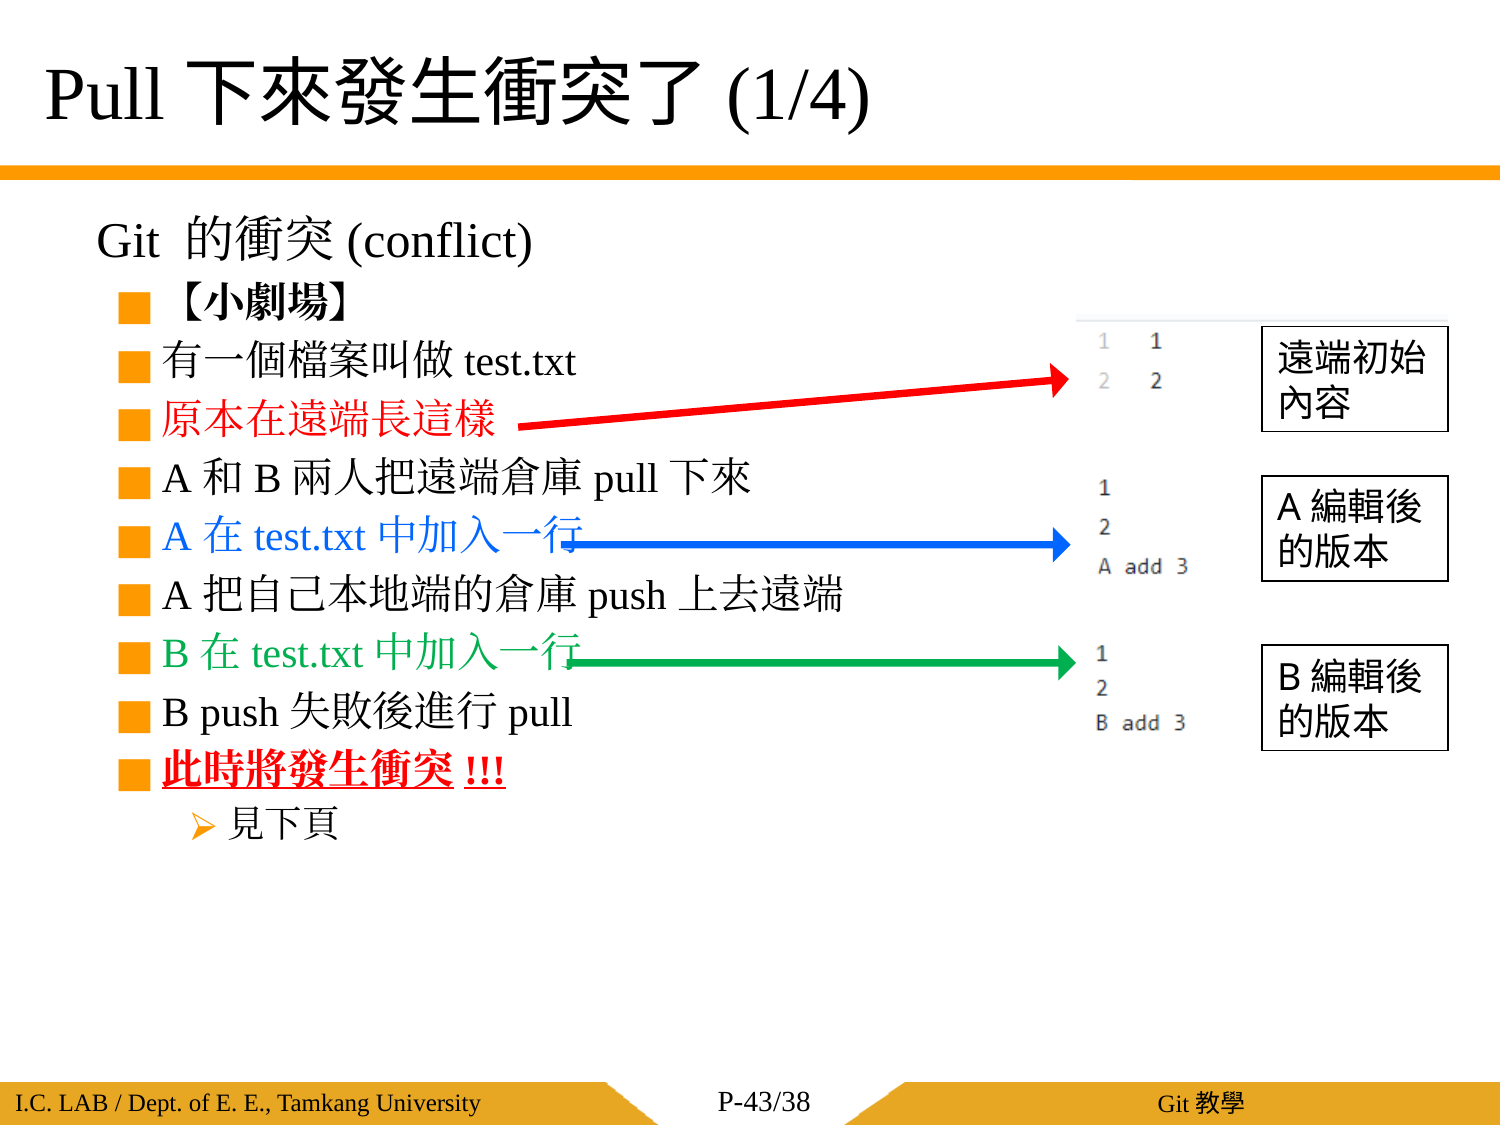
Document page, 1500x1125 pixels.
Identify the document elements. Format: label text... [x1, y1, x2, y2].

text_box [566, 645, 1077, 681]
list Git 的衝突(conflict) 【小劇場】 有一個檔案叫做test.txt 原本在遠端長這樣 A和B兩人把遠端倉庫pull下來 A在test.txt中加入一行 A把自己本地端的倉庫push上去遠端 B在test.txt中加入一行 B push失敗後進行pull 此時將發生衝突!!! 見下頁 [24, 200, 1463, 1074]
picture [842, 1082, 1500, 1125]
picture [0, 1082, 658, 1125]
text_box 遠端初始內容 [1262, 326, 1448, 432]
picture [1076, 633, 1216, 740]
text_box [560, 527, 1071, 563]
text_box A編輯後的版本 [1262, 475, 1448, 581]
title Pull下來發生衝突了(1/4) [29, 19, 1459, 161]
picture [1076, 472, 1250, 582]
picture [1076, 314, 1448, 411]
text_box [517, 362, 1069, 431]
text_box B編輯後的版本 [1262, 645, 1448, 751]
